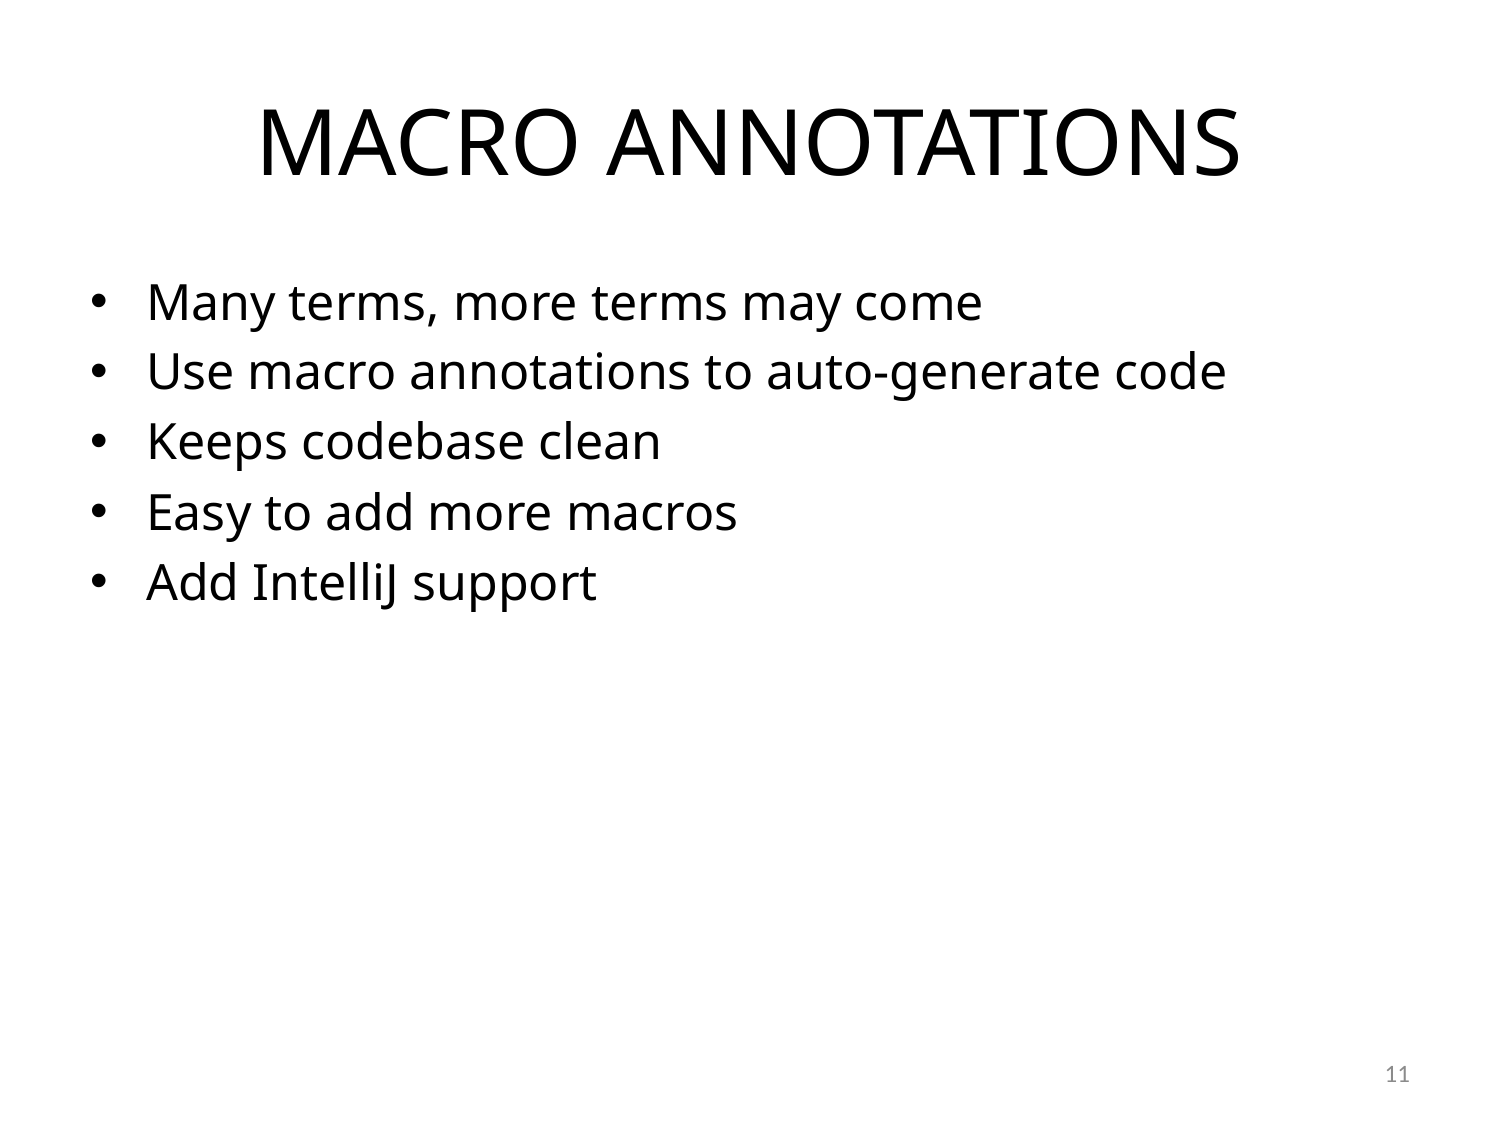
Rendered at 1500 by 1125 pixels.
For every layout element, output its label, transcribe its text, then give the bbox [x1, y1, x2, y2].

title MACRO ANNOTATIONS [75, 45, 1425, 233]
list Many terms, more terms may come Use macro annotations to auto-generate code Keeps codebase clean Easy to add more macros Add IntelliJ support [75, 262, 1425, 1005]
slide_number <number> [1074, 1042, 1425, 1103]
